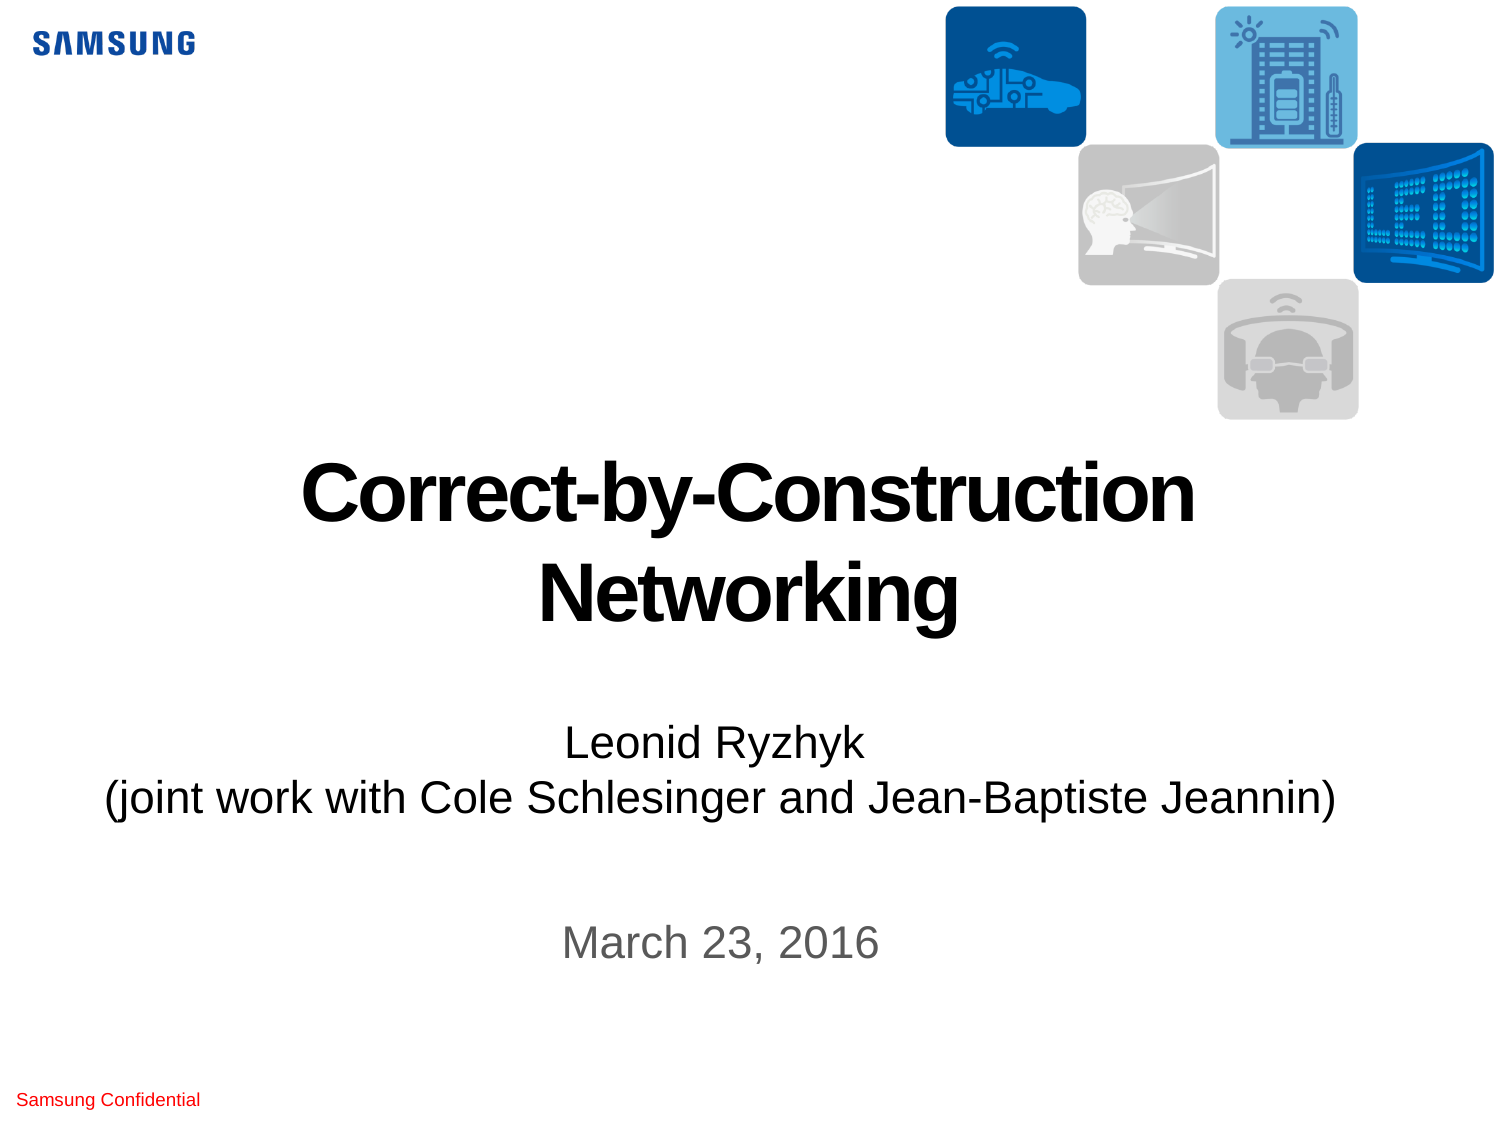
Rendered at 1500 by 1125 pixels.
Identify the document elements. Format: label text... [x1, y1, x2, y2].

picture [32, 29, 195, 57]
title Correct-by-Construction Networking [112, 431, 1388, 673]
text_box Leonid Ryzhyk (joint work with Cole Schlesinger and Jean-Baptiste Jeannin) [60, 705, 1381, 849]
subtitle March 23, 2016 [60, 905, 1381, 1006]
picture [941, 4, 1498, 423]
